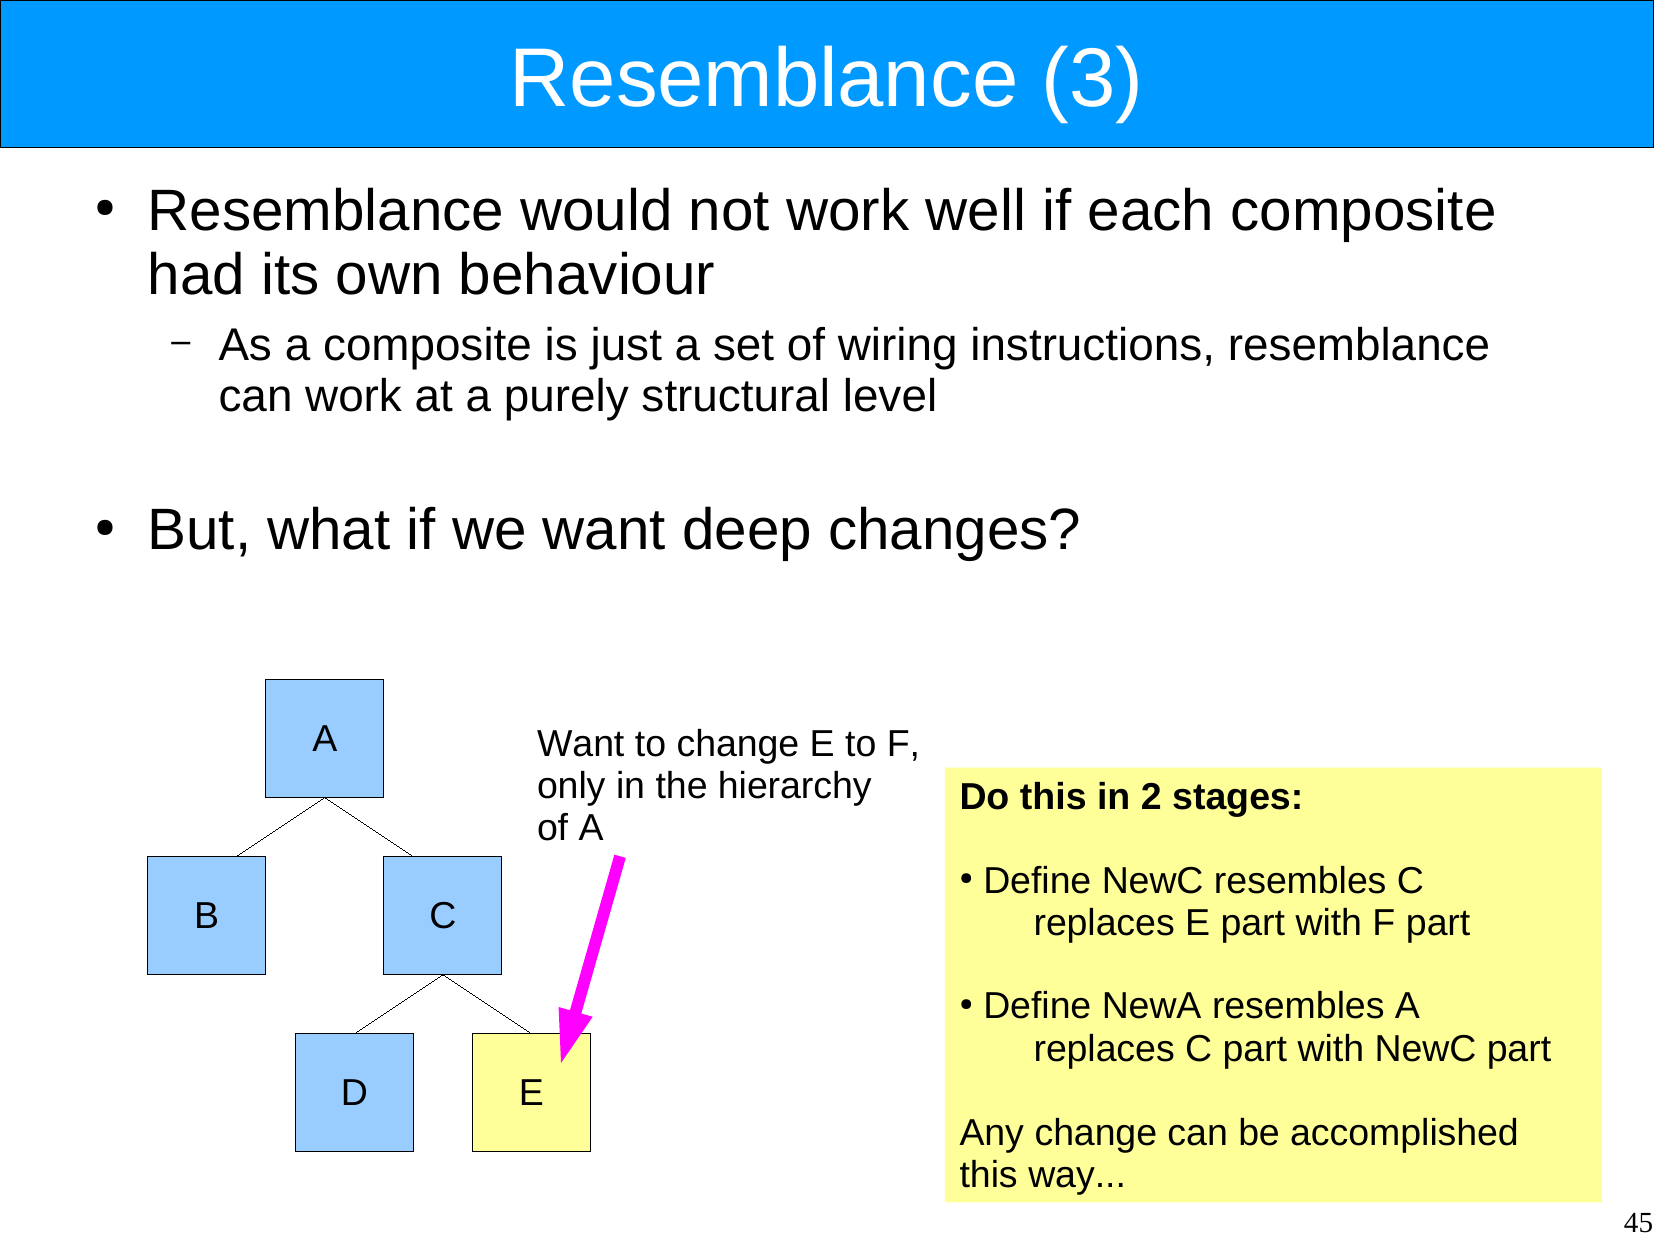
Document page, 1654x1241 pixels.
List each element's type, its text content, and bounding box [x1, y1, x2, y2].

text_box C [383, 856, 502, 975]
text_box Do this in 2 stages: Define NewC resembles C replaces E part with F part Define NewA resembles A replaces C part with NewC part Any change can be accomplished this way... [944, 767, 1602, 1203]
text_box B [147, 856, 266, 975]
text_box Want to change E to F, only in the hierarchy of A [522, 715, 936, 857]
text_box E [472, 1033, 591, 1152]
text_box A [265, 679, 384, 798]
title Resemblance (3) [82, 13, 1571, 142]
text_box D [295, 1033, 414, 1152]
list Resemblance would not work well if each composite had its own behaviour As a composite is just a set of wiring instructions, resemblance can work at a purely structural level But, what if we want deep changes? [76, 177, 1565, 1211]
